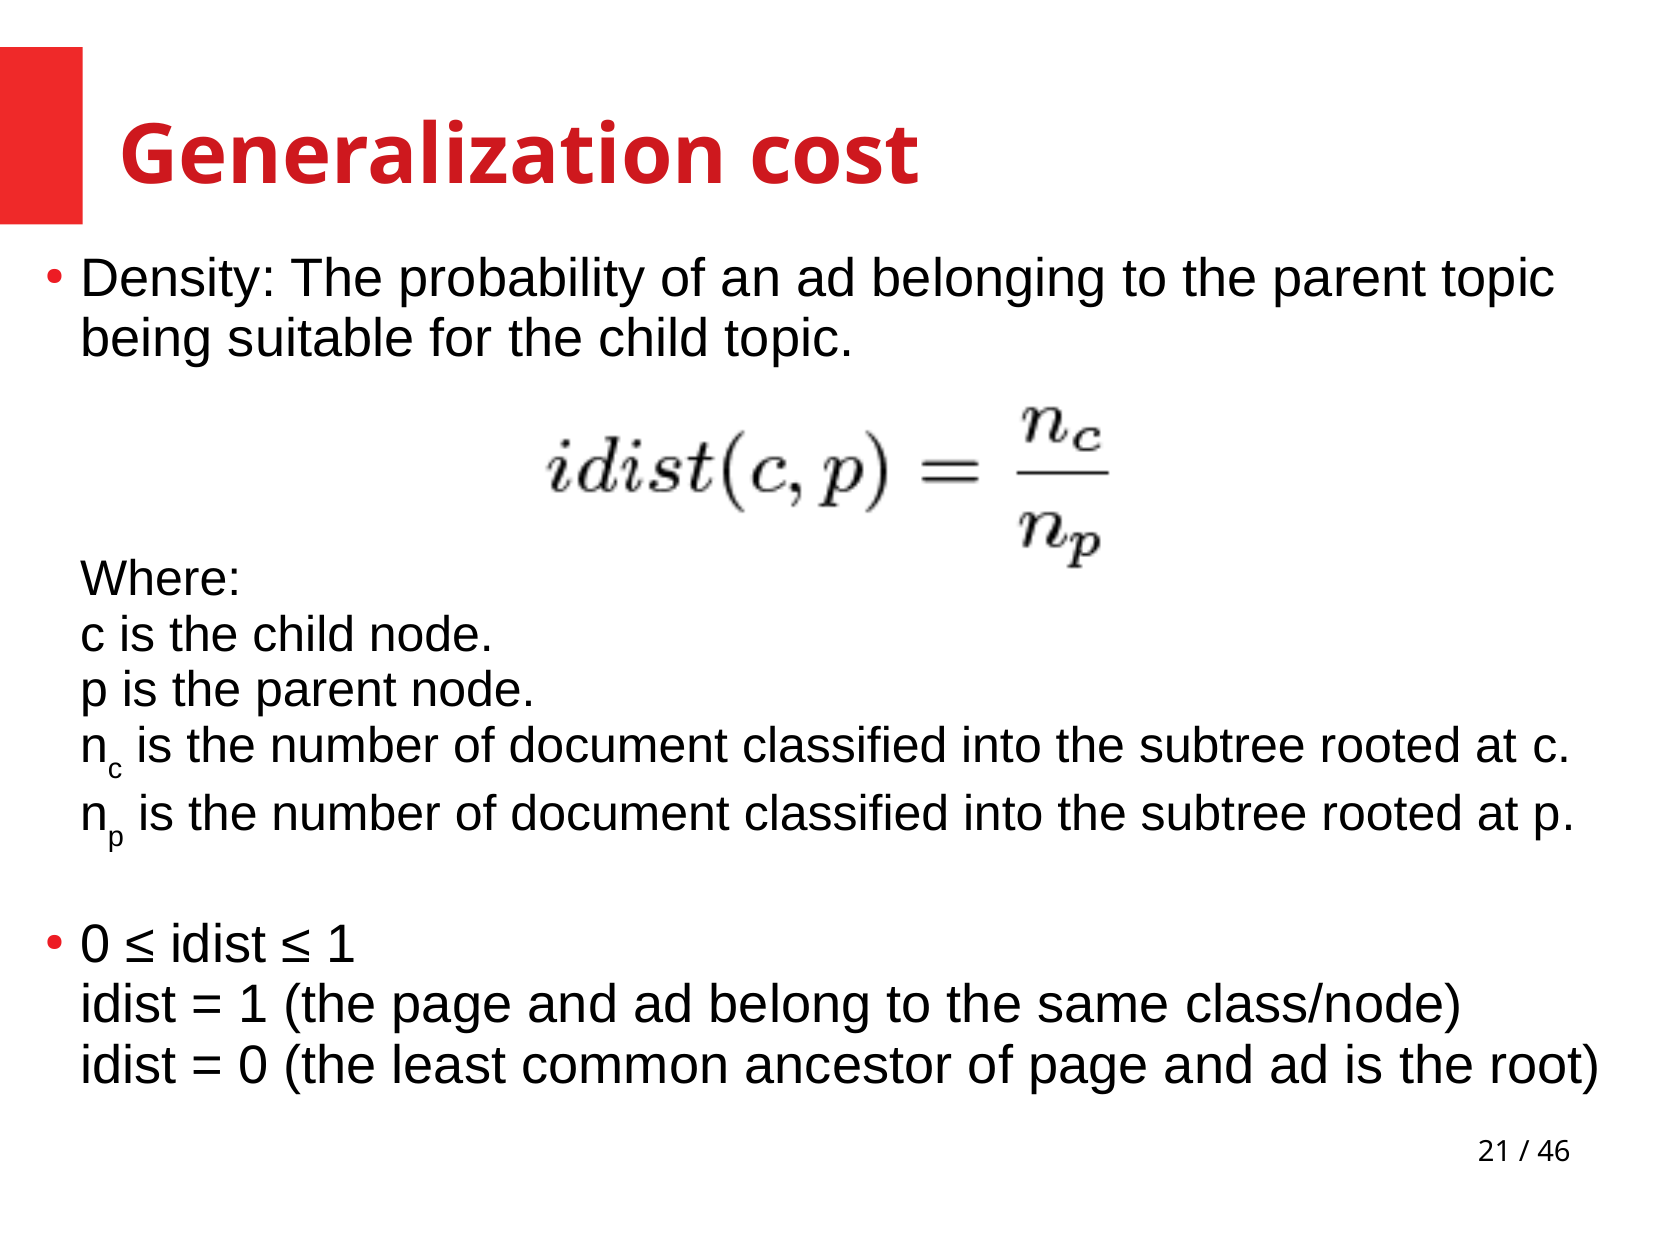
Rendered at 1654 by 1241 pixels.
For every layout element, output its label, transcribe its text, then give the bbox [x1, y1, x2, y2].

title Generalization cost [118, 49, 1571, 240]
text_box Density: The probability of an ad belonging to the parent topic being suitable for the child topic. Where: c is the child node. p is the parent node. nc is the number of document classified into the subtree rooted at c. np is the number of document classified into the subtree rooted at p. 0 ≤ idist ≤ 1 idist = 1 (the page and ad belong to the same class/node) idist = 0 (the least common ancestor of page and ad is the root) [30, 240, 1621, 1241]
picture [526, 382, 1160, 589]
